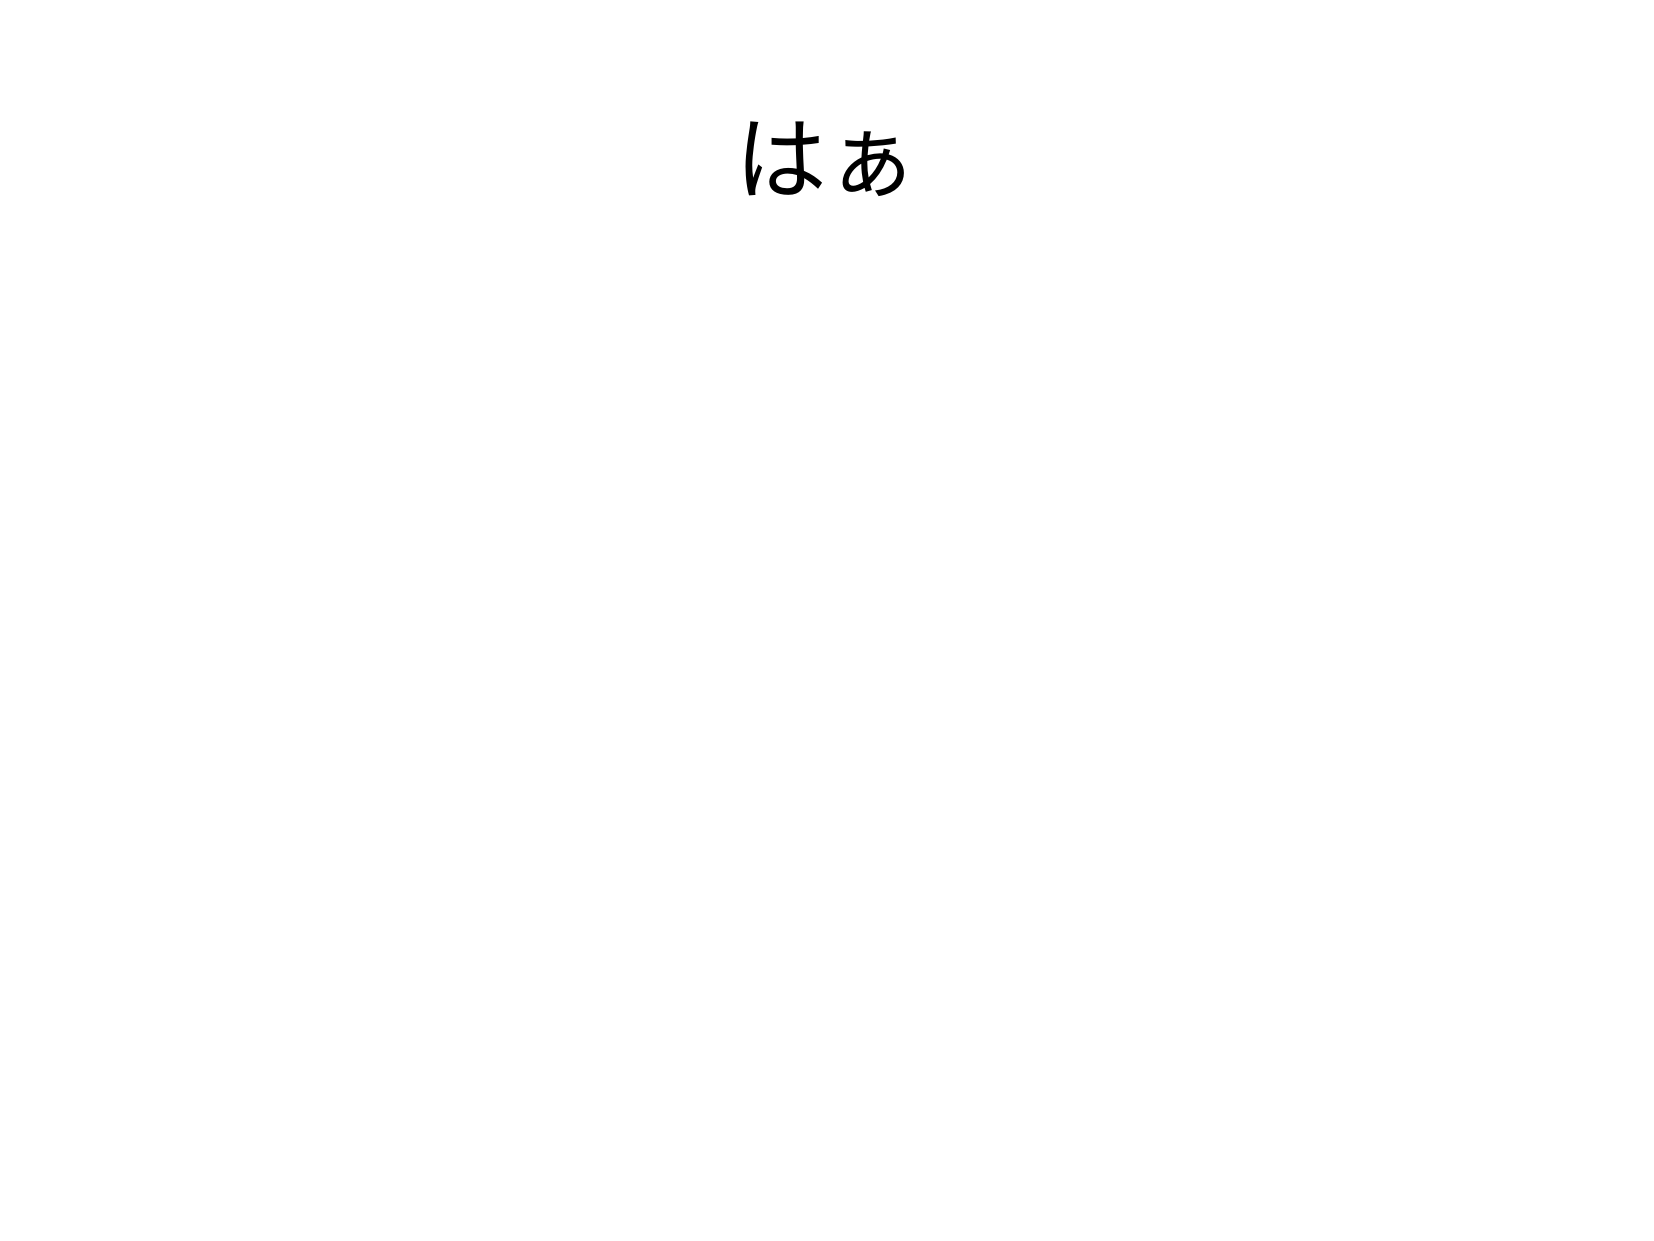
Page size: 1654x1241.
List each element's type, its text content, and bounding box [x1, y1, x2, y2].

title はぁ [82, 49, 1571, 257]
